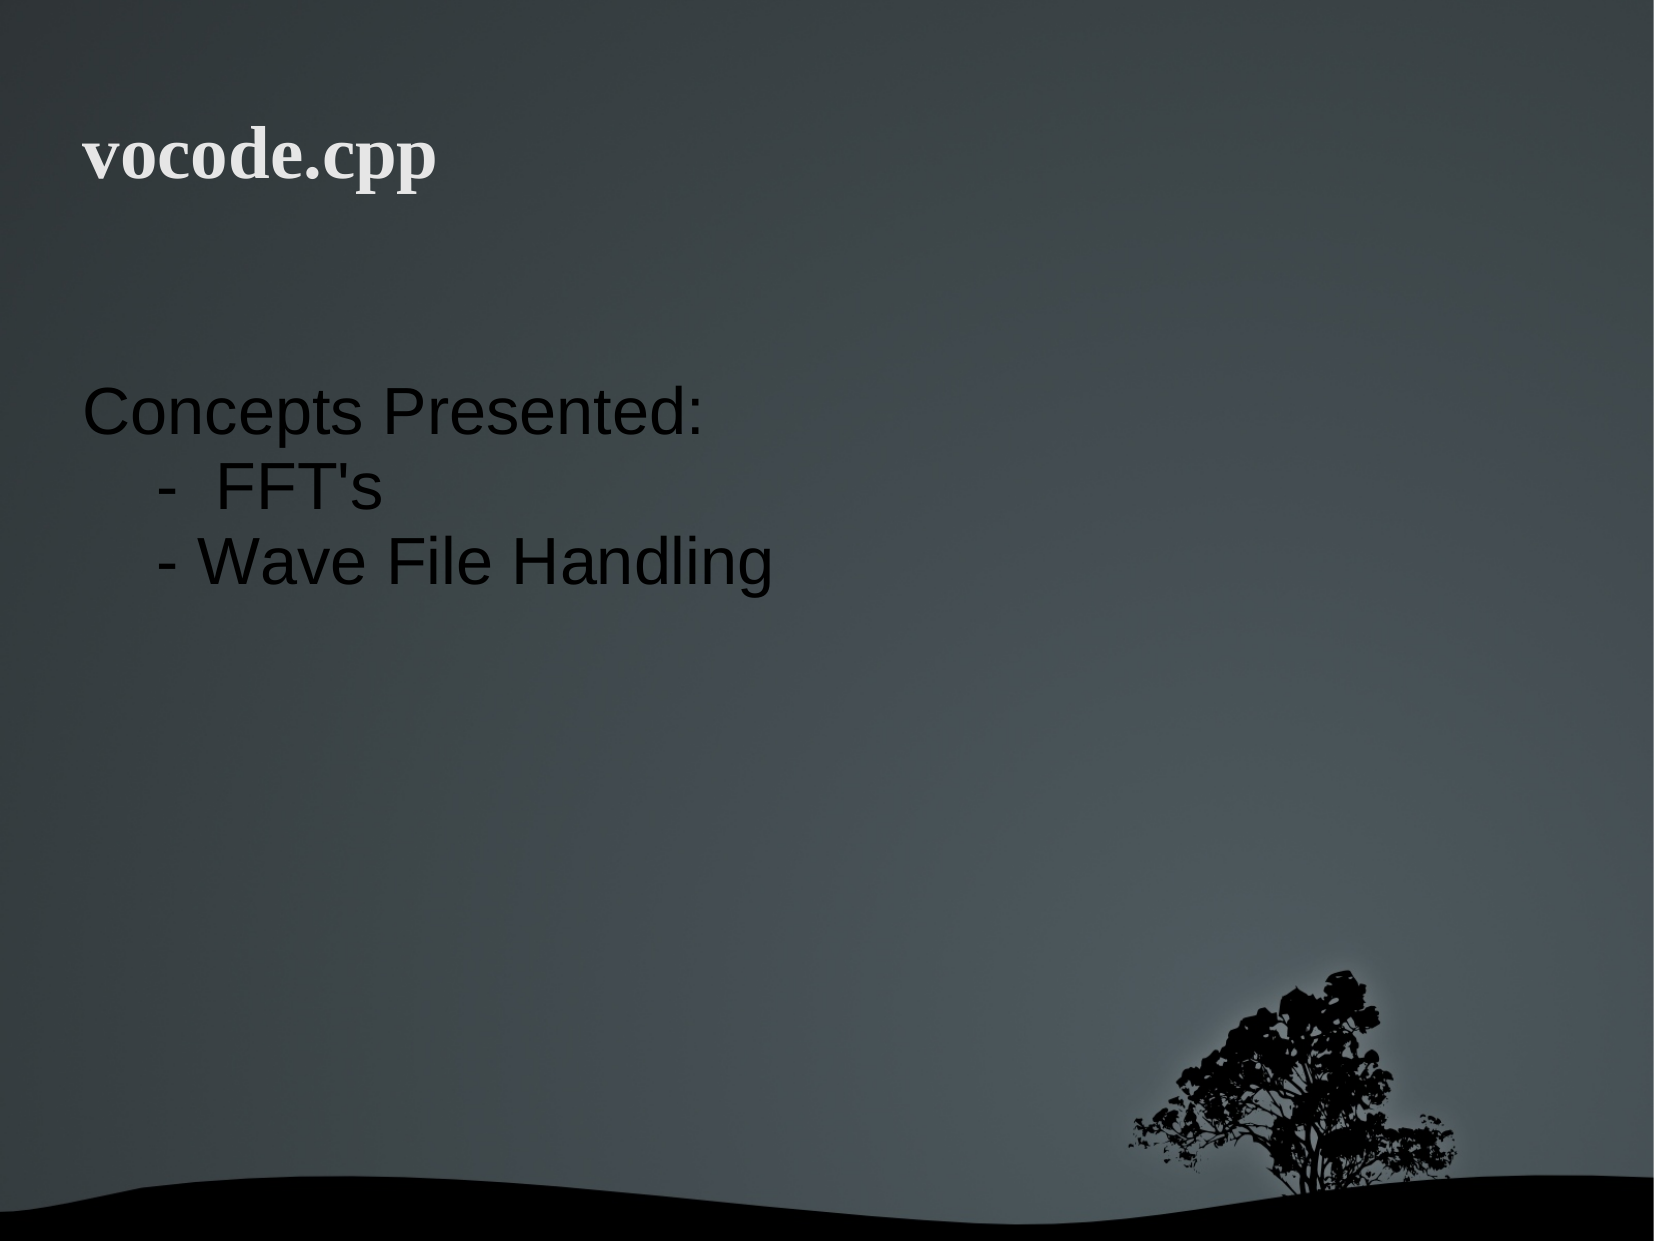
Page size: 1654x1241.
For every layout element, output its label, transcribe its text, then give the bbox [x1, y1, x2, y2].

subtitle Concepts Presented: - FFT's - Wave File Handling [82, 297, 1571, 676]
title vocode.cpp [82, 56, 1571, 250]
picture [0, 0, 1654, 1241]
